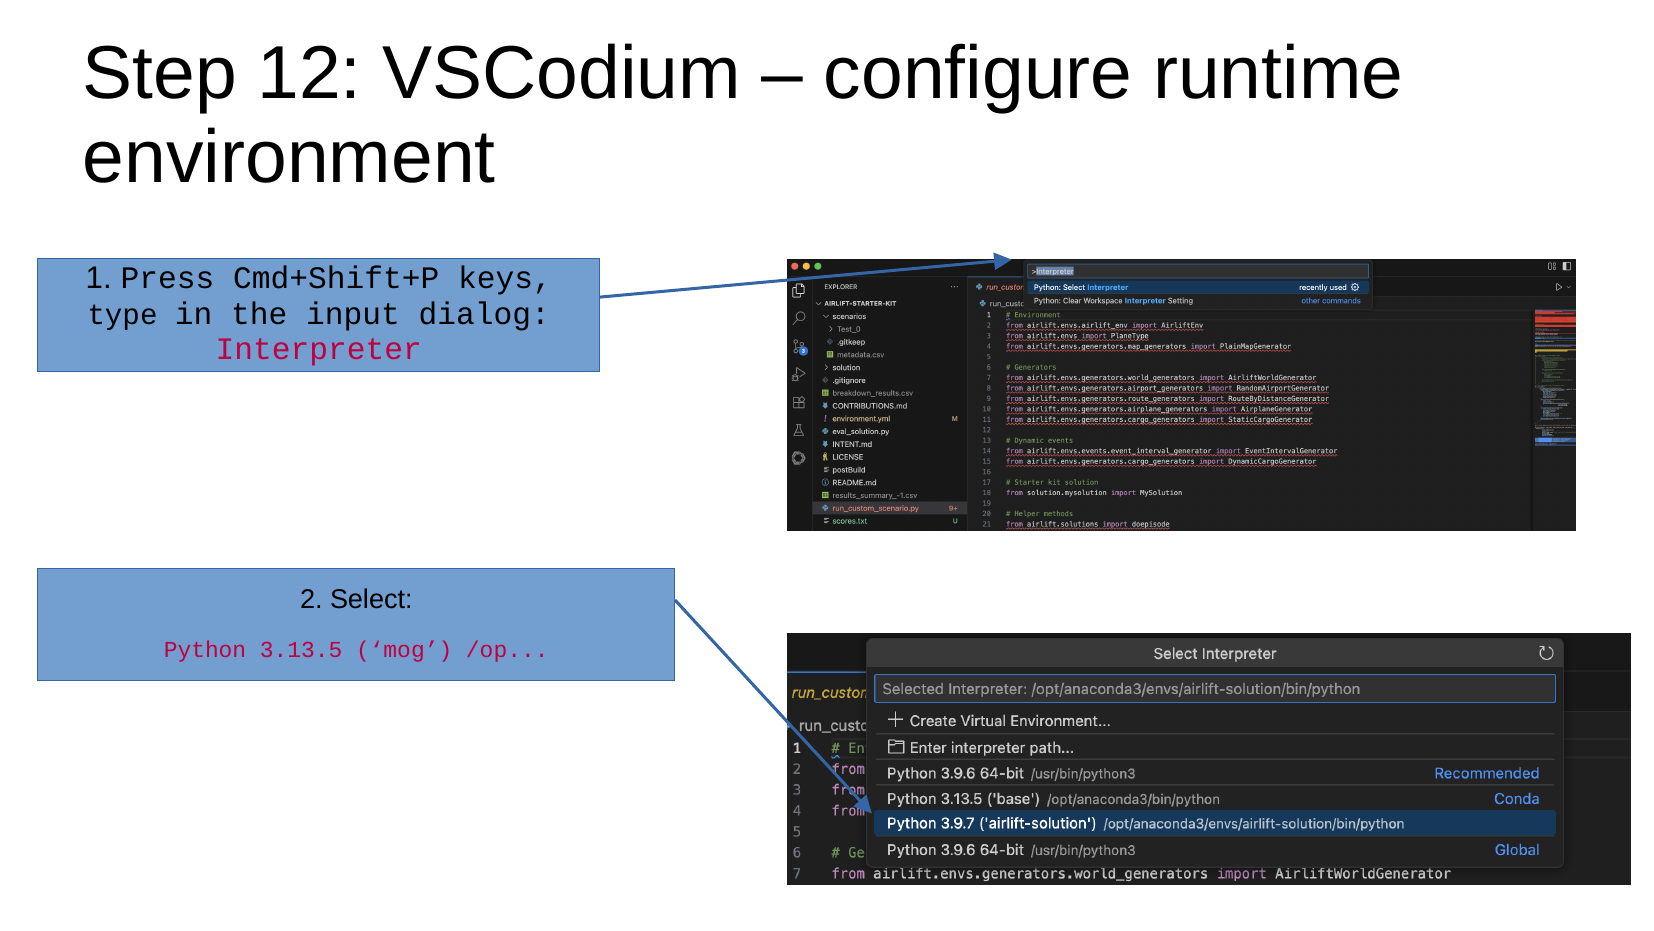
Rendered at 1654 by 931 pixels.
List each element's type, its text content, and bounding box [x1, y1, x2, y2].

text_box 2. Select: Python 3.13.5 (‘mog’) /op... [37, 568, 675, 681]
text_box 1. Press Cmd+Shift+P keys, type in the input dialog: Interpreter [37, 258, 600, 372]
picture [787, 633, 1631, 885]
title Step 12: VSCodium – configure runtime environment [82, 30, 1571, 199]
picture [787, 259, 1576, 531]
picture [787, 259, 991, 278]
